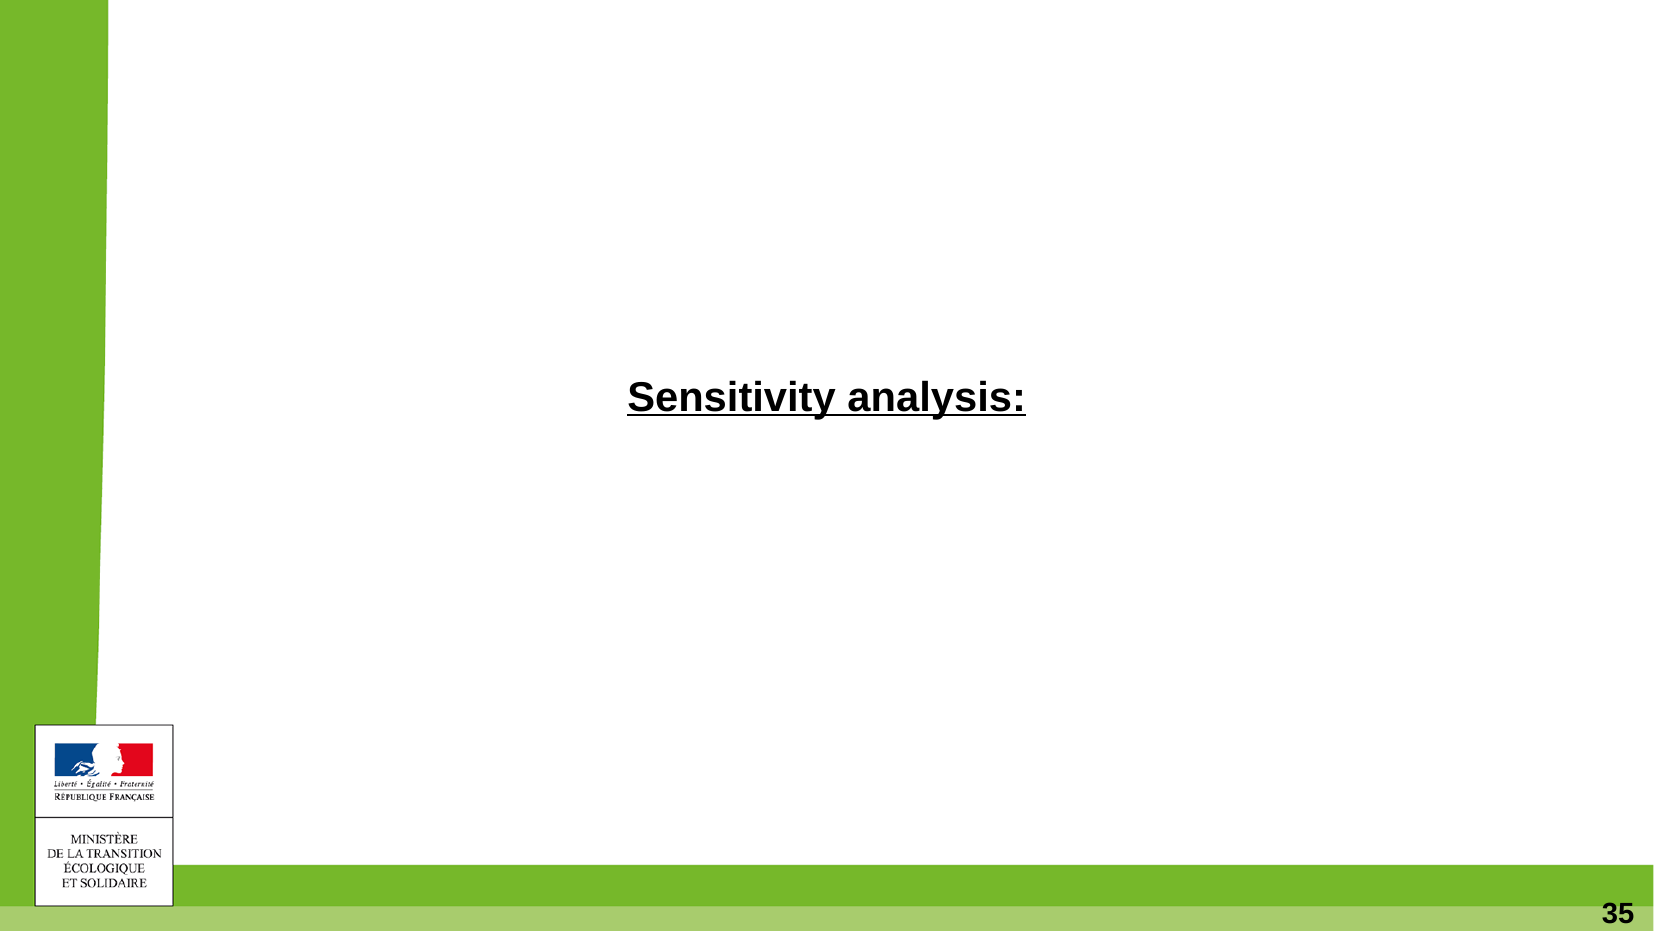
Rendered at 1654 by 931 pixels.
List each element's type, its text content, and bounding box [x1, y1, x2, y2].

subtitle Sensitivity analysis: [82, 37, 1571, 758]
picture [0, 0, 1654, 931]
